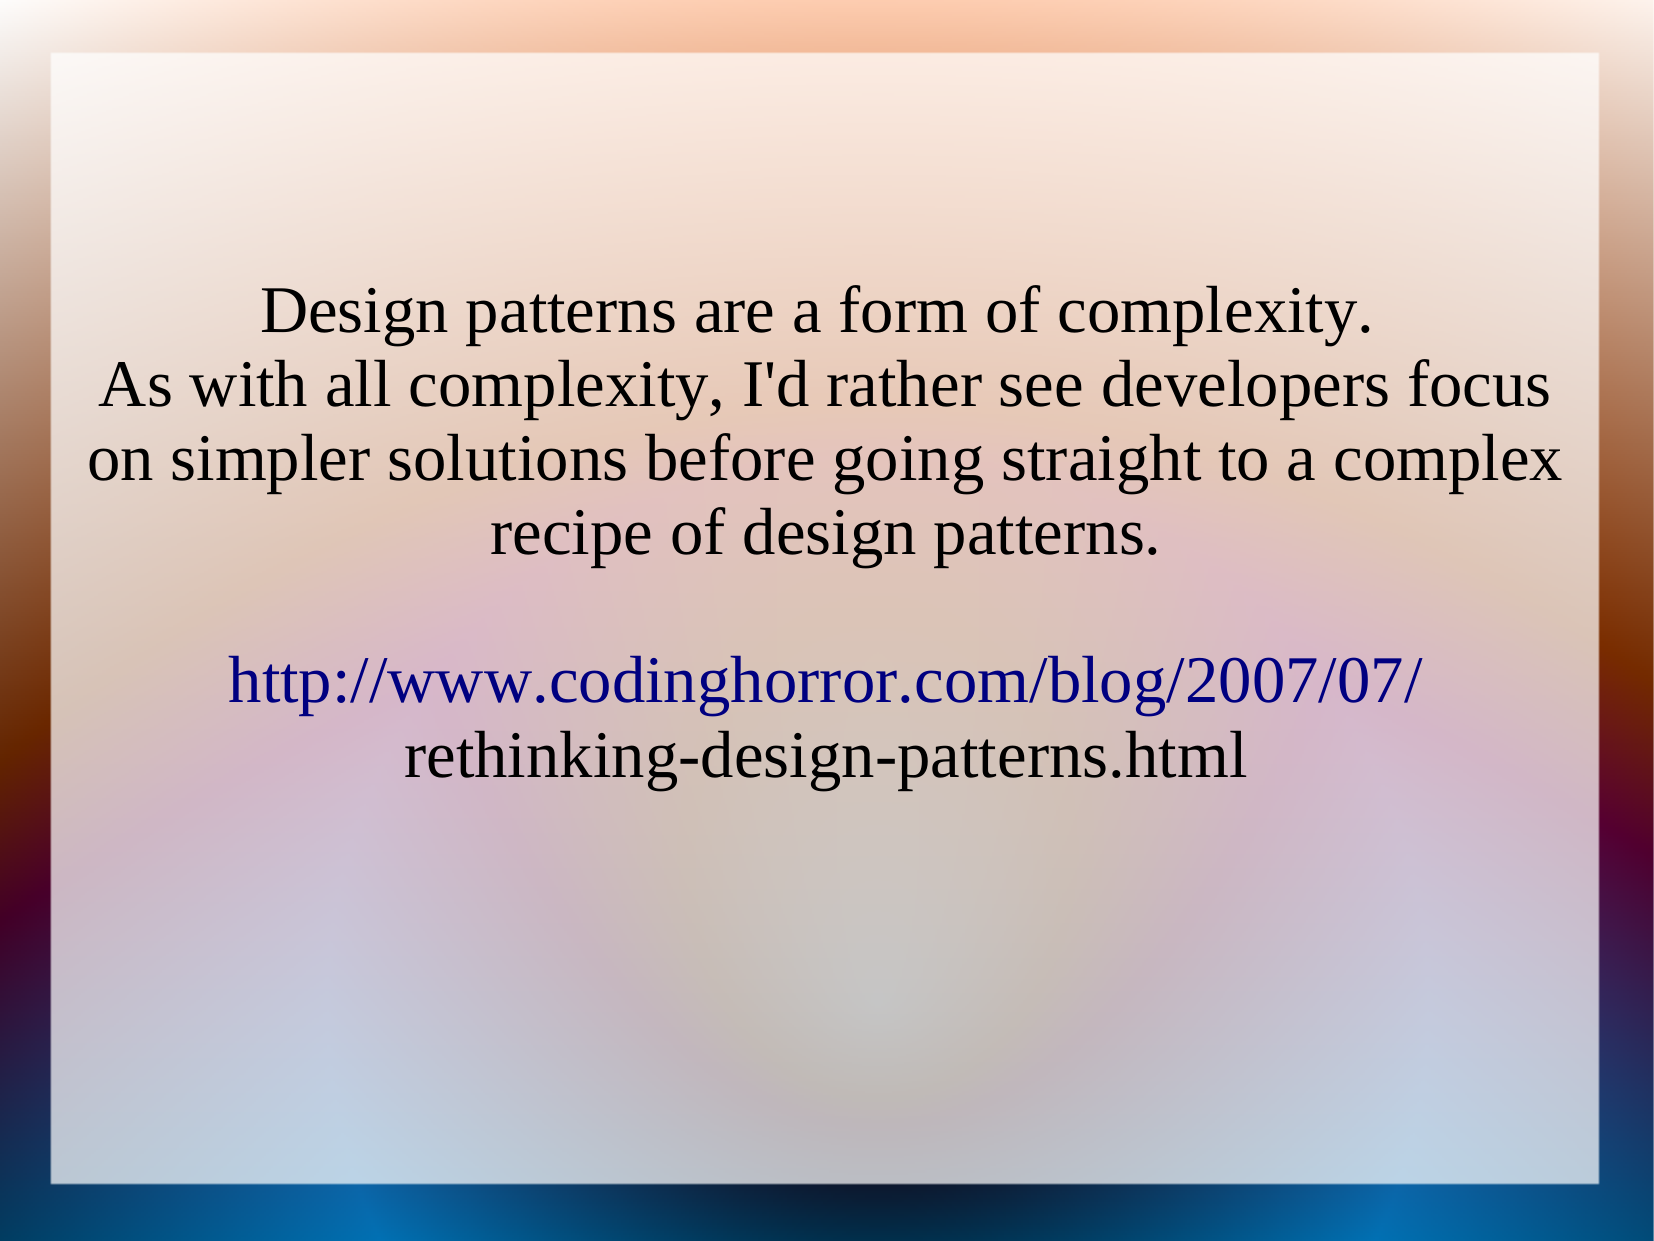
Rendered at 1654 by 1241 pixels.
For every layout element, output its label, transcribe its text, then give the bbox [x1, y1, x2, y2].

picture [0, 0, 1654, 1241]
subtitle Design patterns are a form of complexity. As with all complexity, I'd rather see developers focus on simpler solutions before going straight to a complex recipe of design patterns. http://www.codinghorror.com/blog/2007/07/ rethinking-design-patterns.html [82, 55, 1571, 1010]
